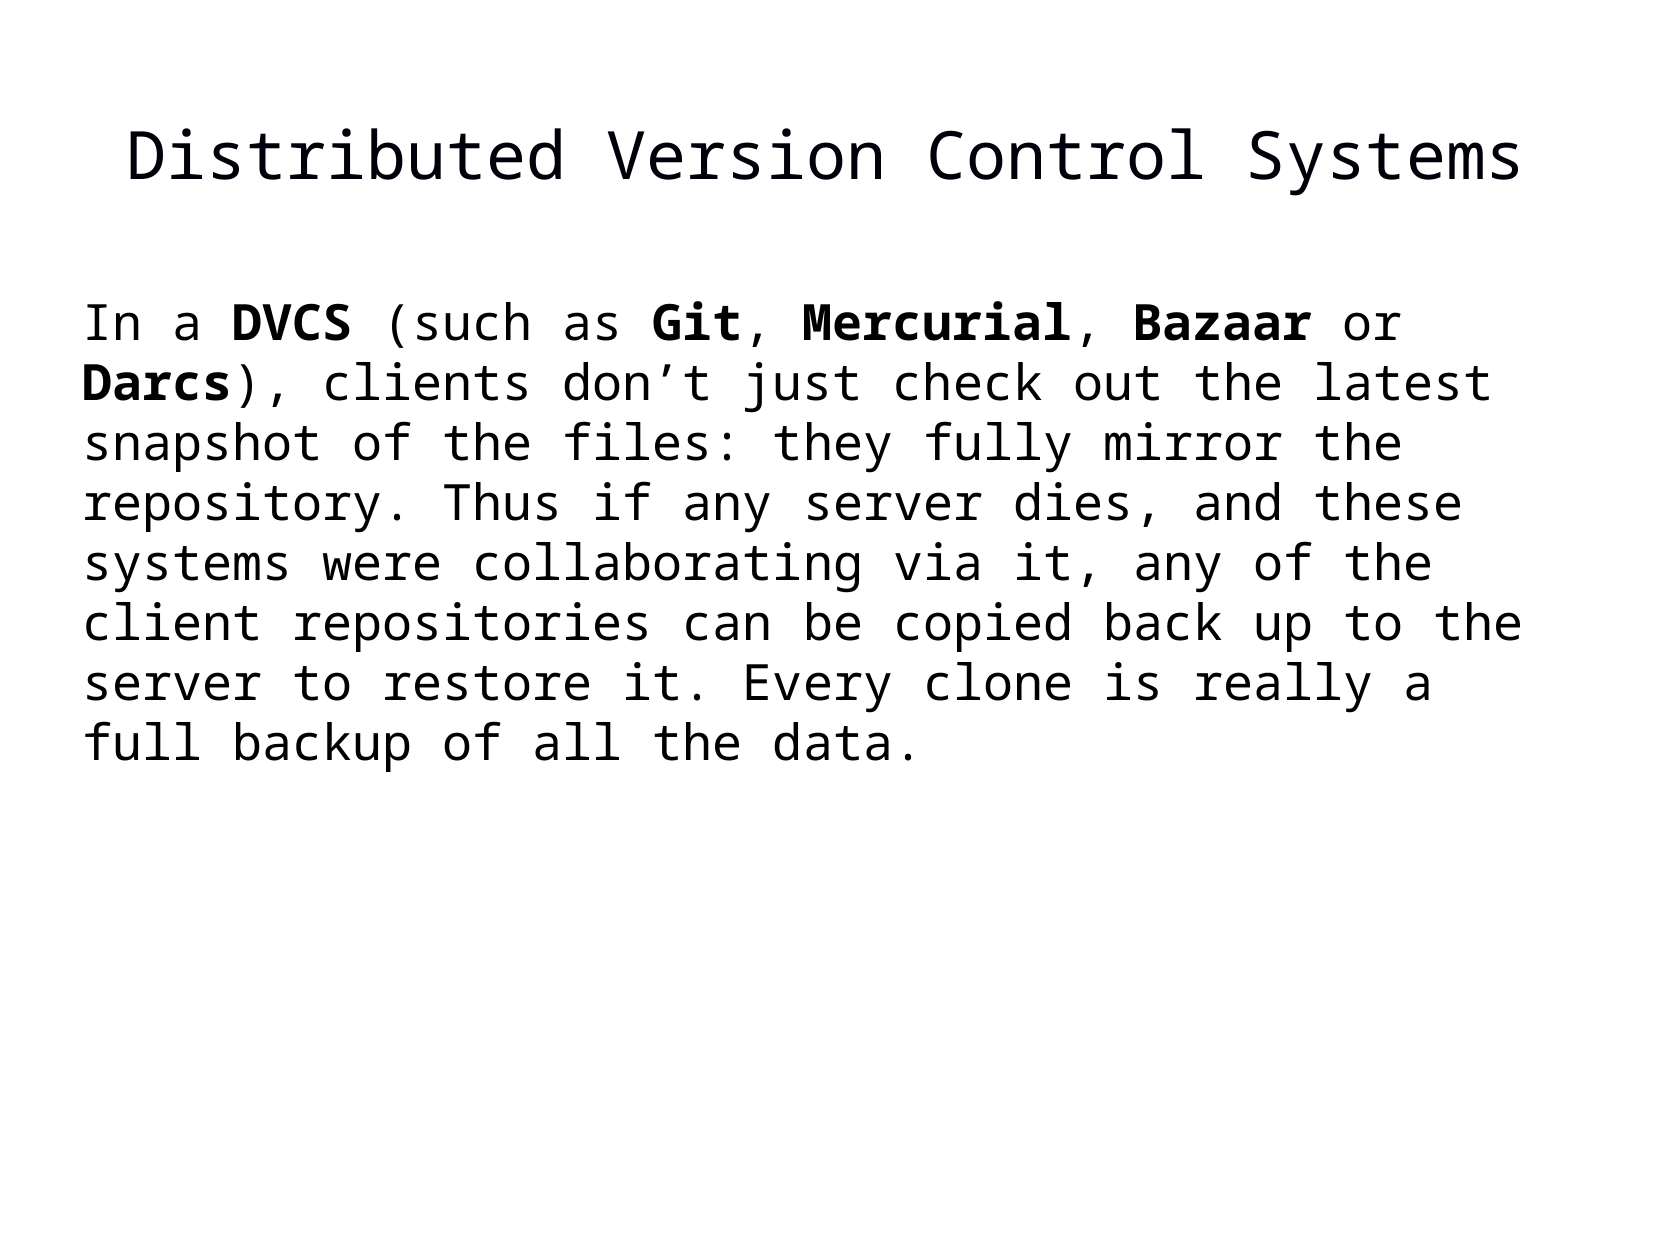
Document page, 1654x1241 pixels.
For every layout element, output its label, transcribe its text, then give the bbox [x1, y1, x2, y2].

list In a DVCS (such as Git, Mercurial, Bazaar or Darcs), clients don’t just check out the latest snapshot of the files: they fully mirror the repository. Thus if any server dies, and these systems were collaborating via it, any of the client repositories can be copied back up to the server to restore it. Every clone is really a full backup of all the data. [82, 290, 1571, 1010]
title Distributed Version Control Systems [82, 49, 1571, 257]
